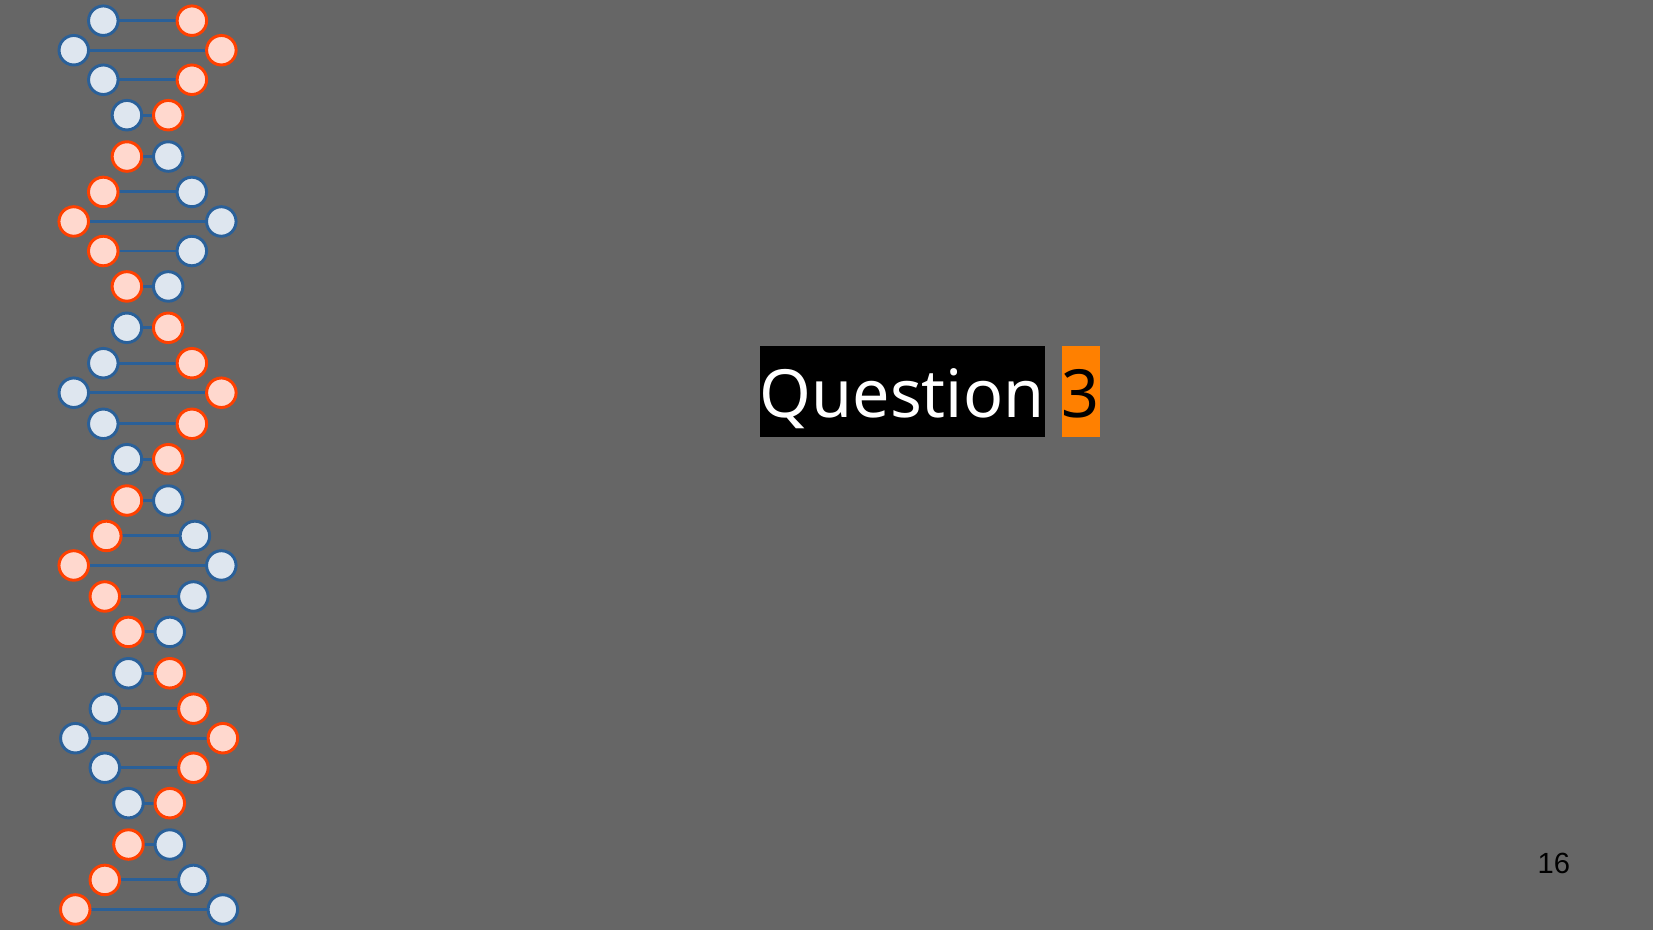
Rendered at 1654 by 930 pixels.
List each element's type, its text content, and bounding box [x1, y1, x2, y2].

subtitle Question 3 [265, 35, 1594, 748]
